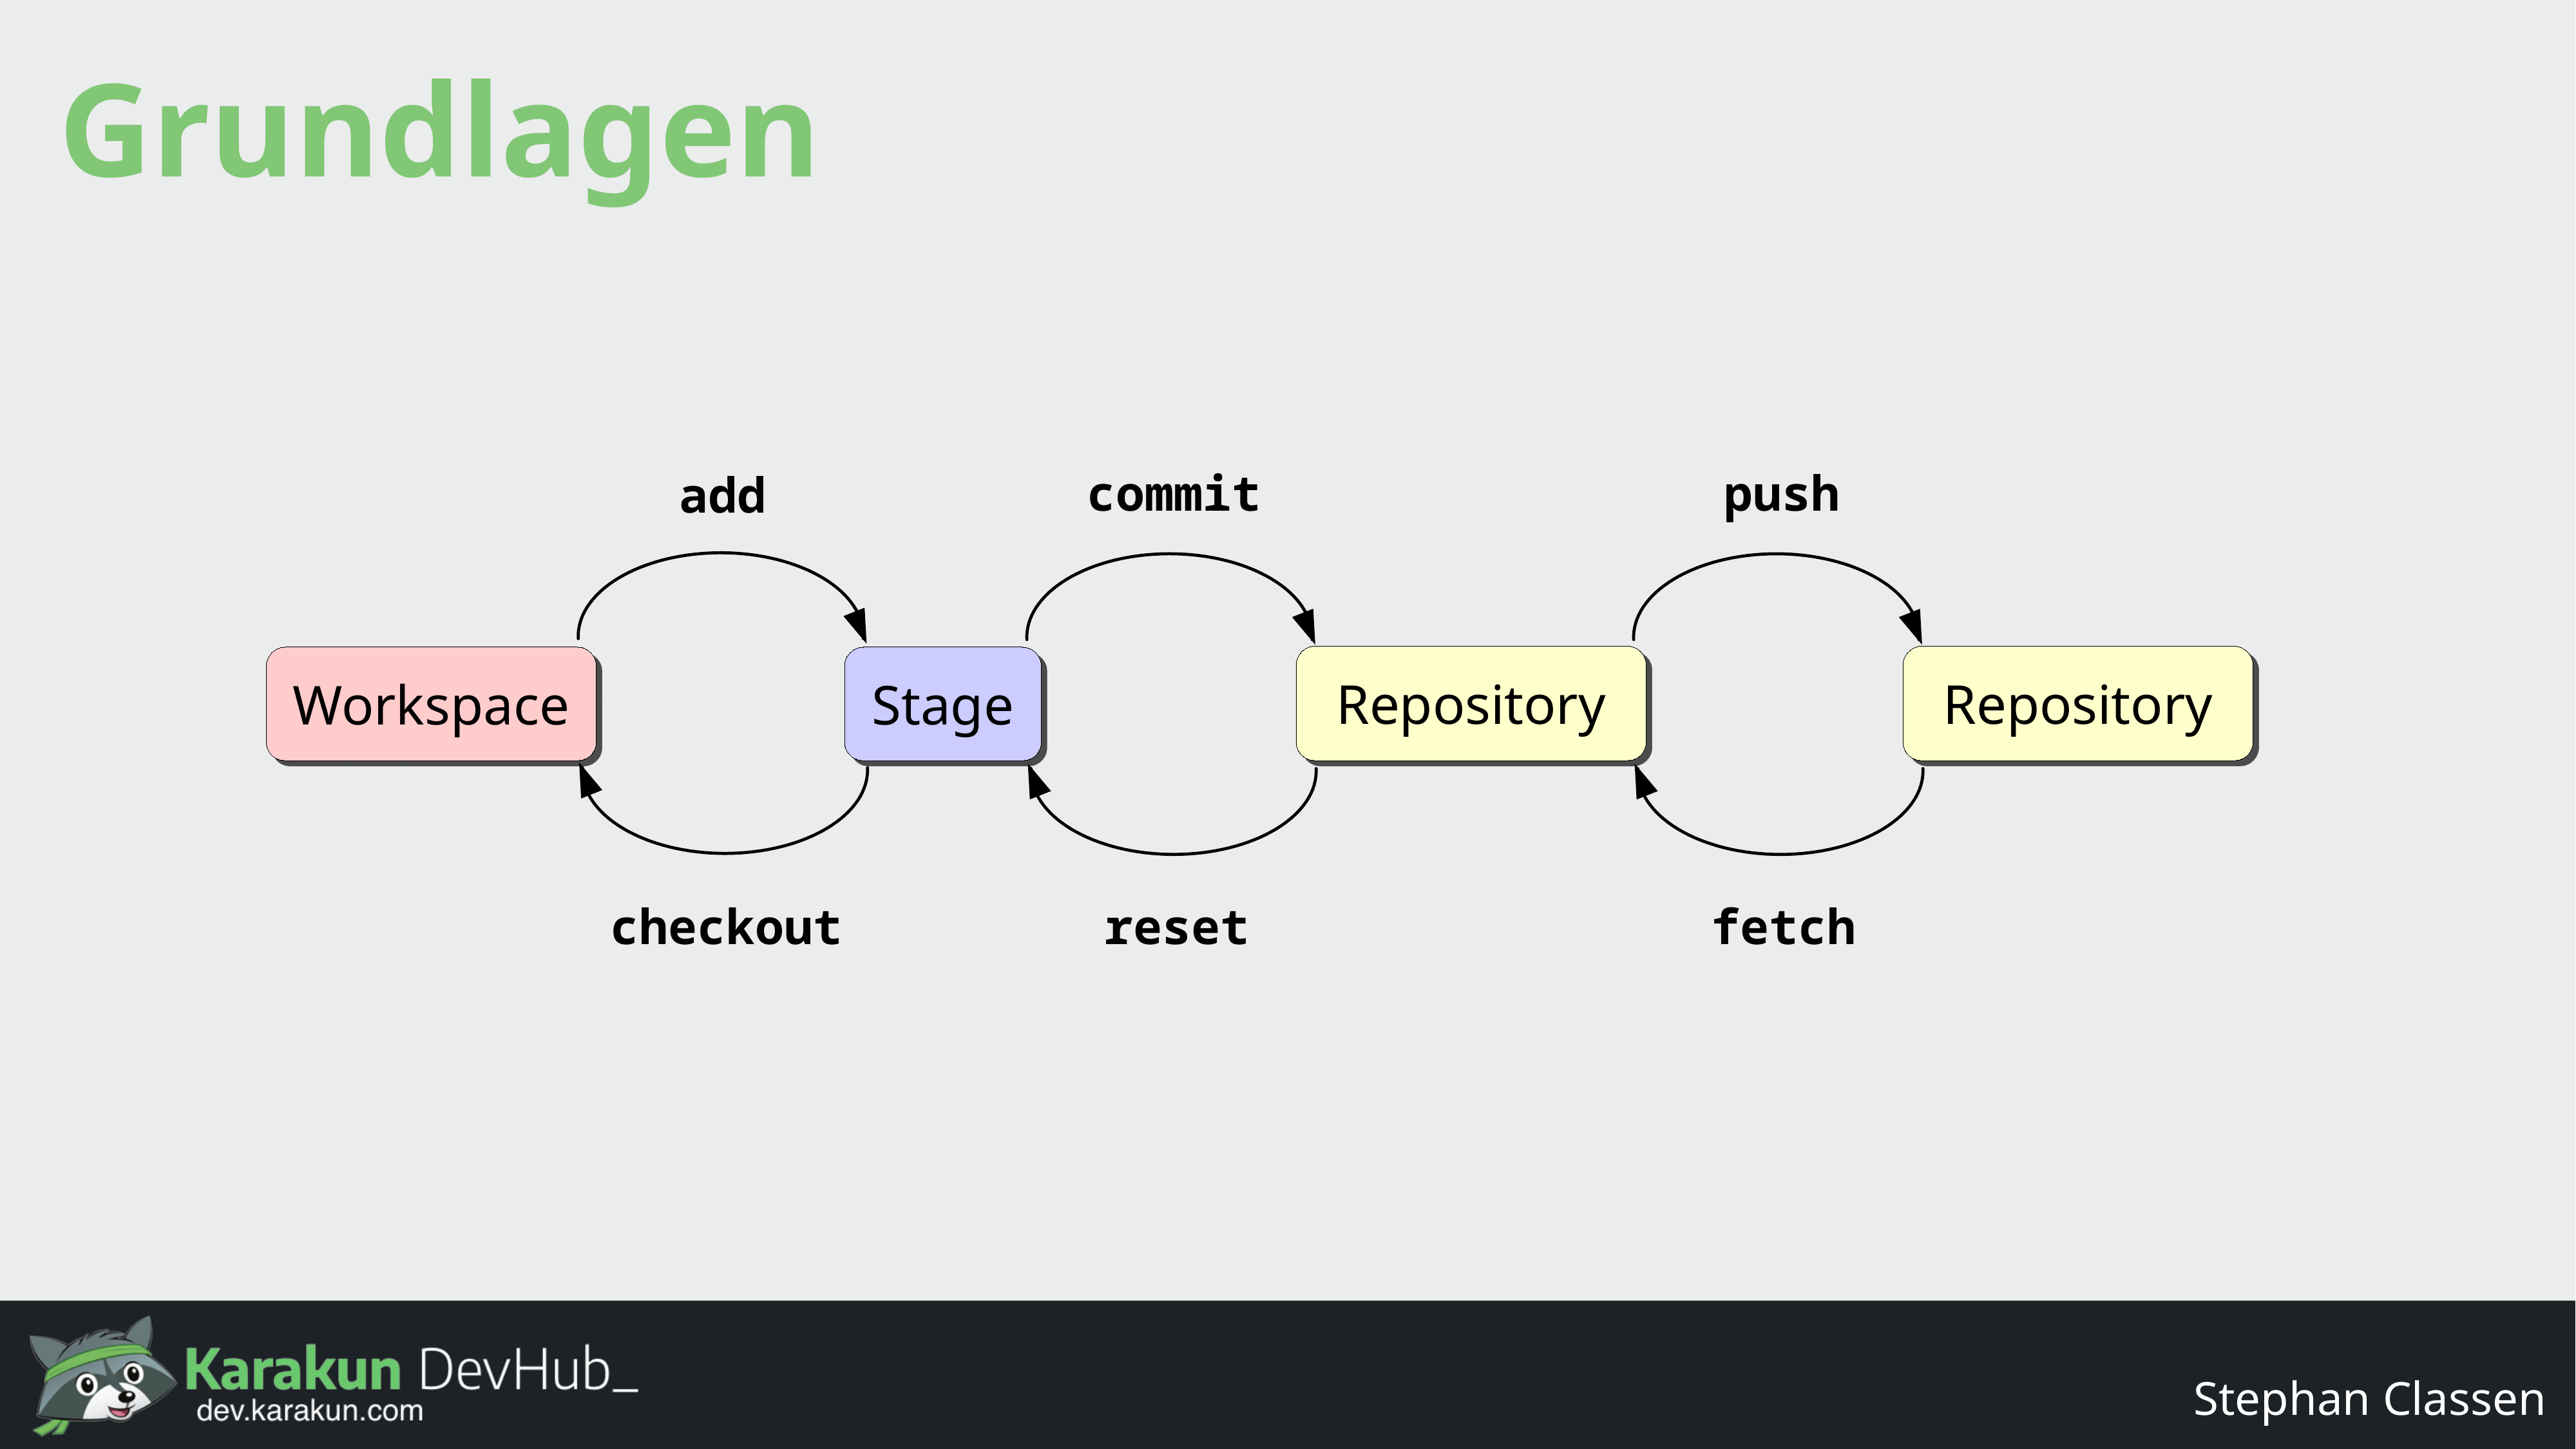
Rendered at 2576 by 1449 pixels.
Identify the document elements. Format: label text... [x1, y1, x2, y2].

text_box commit [1077, 454, 1271, 525]
text_box Repository [1903, 646, 2253, 761]
text_box [589, 767, 868, 854]
text_box [1027, 553, 1305, 640]
picture [30, 1316, 647, 1437]
text_box [1634, 553, 1912, 640]
text_box reset [1094, 888, 1259, 959]
text_box add [669, 456, 776, 527]
text_box Stephan Classen [1795, 1361, 2557, 1434]
text_box Repository [1296, 646, 1646, 761]
text_box [578, 553, 857, 639]
text_box [1038, 768, 1317, 855]
text_box Stage [844, 647, 1042, 761]
text_box checkout [601, 888, 852, 959]
text_box [0, 1300, 2575, 1449]
text_box Workspace [266, 647, 596, 761]
text_box Grundlagen [49, 34, 2523, 205]
text_box [1645, 768, 1923, 855]
text_box fetch [1701, 888, 1865, 959]
text_box push [1715, 454, 1850, 526]
